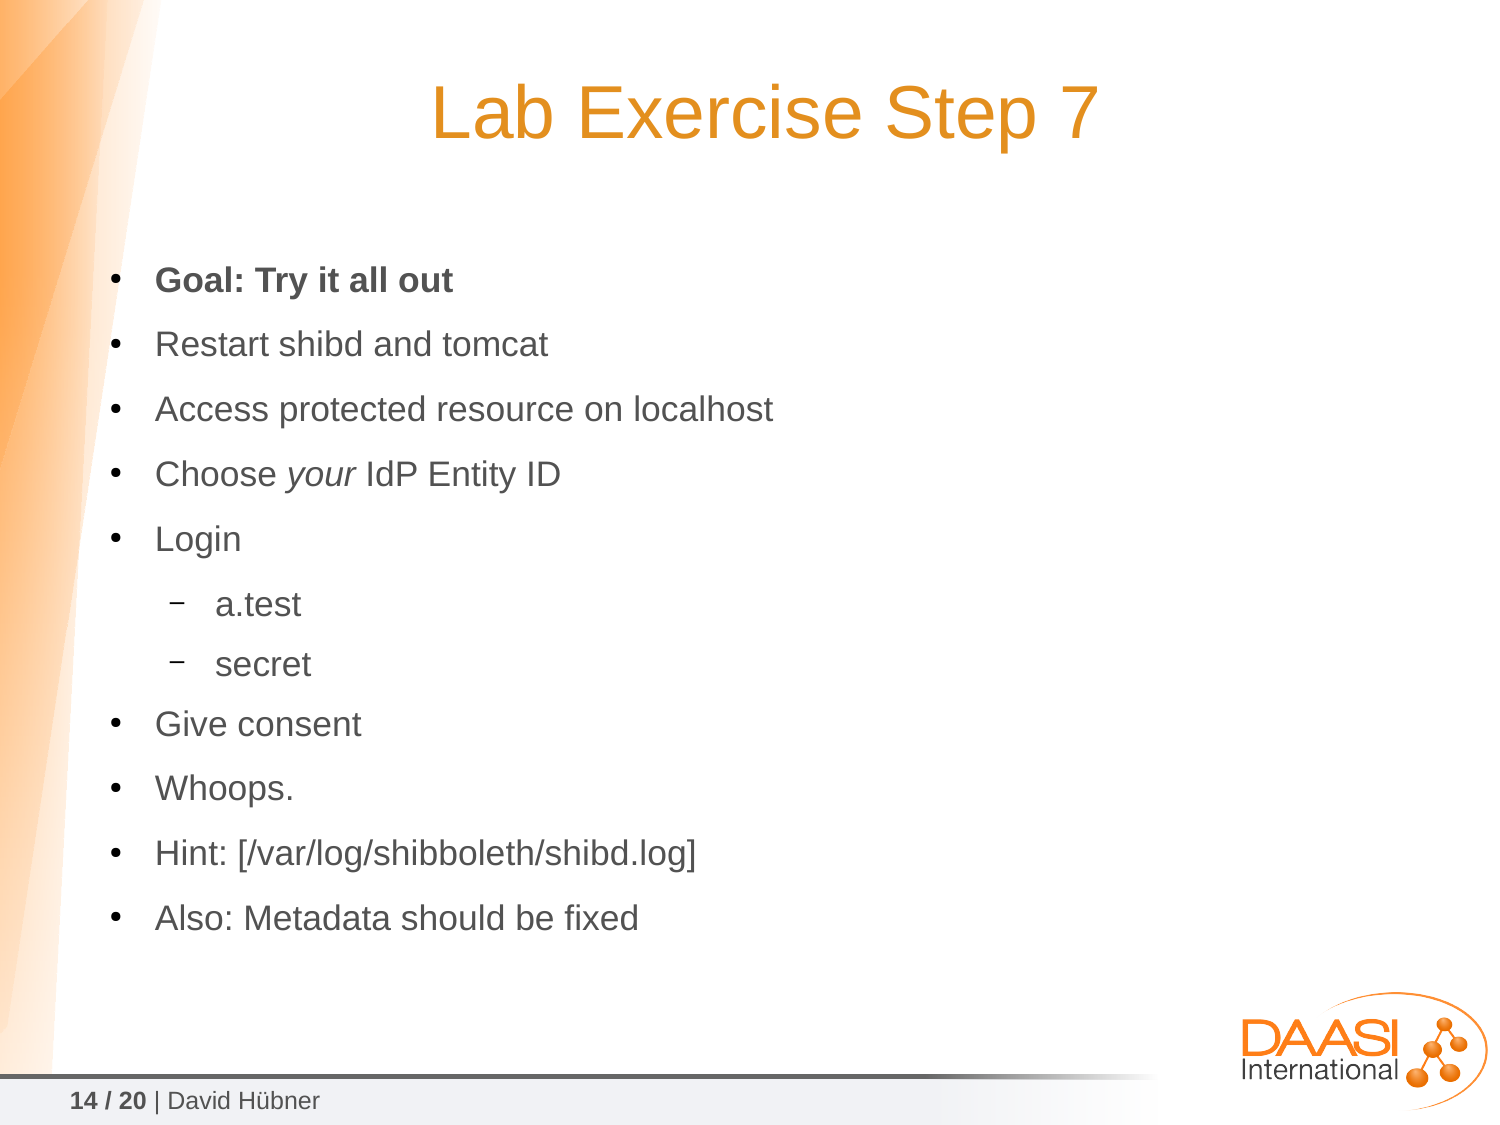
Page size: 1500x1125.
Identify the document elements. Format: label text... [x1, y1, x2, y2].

title Lab Exercise Step 7 [91, 48, 1441, 178]
picture [1240, 992, 1500, 1111]
list Goal: Try it all out Restart shibd and tomcat Access protected resource on localhost Choose your IdP Entity ID Login a.test secret Give consent Whoops. Hint: [/var/log/shibboleth/shibd.log] Also: Metadata should be fixed [94, 259, 1441, 945]
